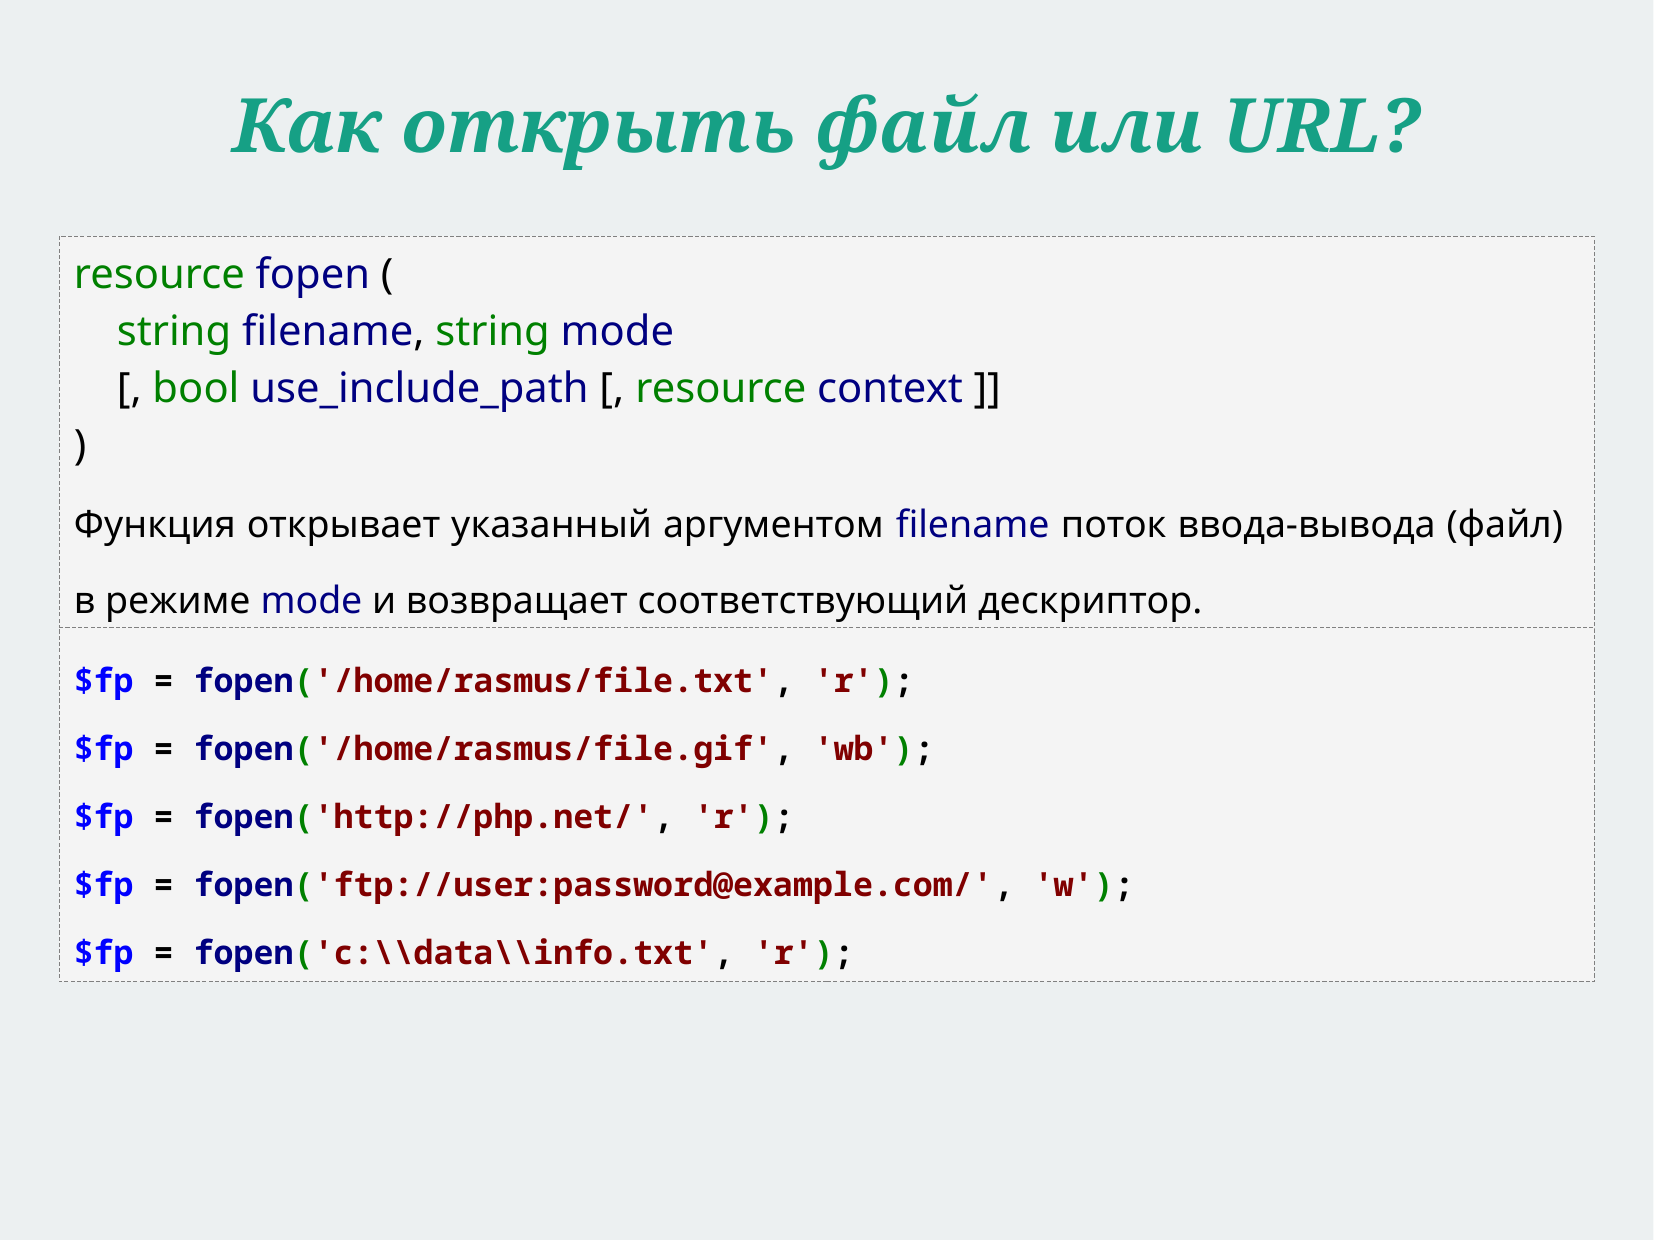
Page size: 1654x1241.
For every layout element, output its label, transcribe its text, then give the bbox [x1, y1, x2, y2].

title Как открыть файл или URL? [59, 59, 1595, 187]
text_box resource fopen ( string filename, string mode [, bool use_include_path [, resource context ]] ) Функция открывает указанный аргументом filename поток ввода-вывода (файл) в режиме mode и возвращает соответствующий дескриптор. [59, 236, 1595, 591]
text_box $fp = fopen('/home/rasmus/file.txt', 'r'); $fp = fopen('/home/rasmus/file.gif', 'wb'); $fp = fopen('http://php.net/', 'r'); $fp = fopen('ftp://user:password@example.com/', 'w'); $fp = fopen('c:\\data\\info.txt', 'r'); [59, 627, 1595, 914]
